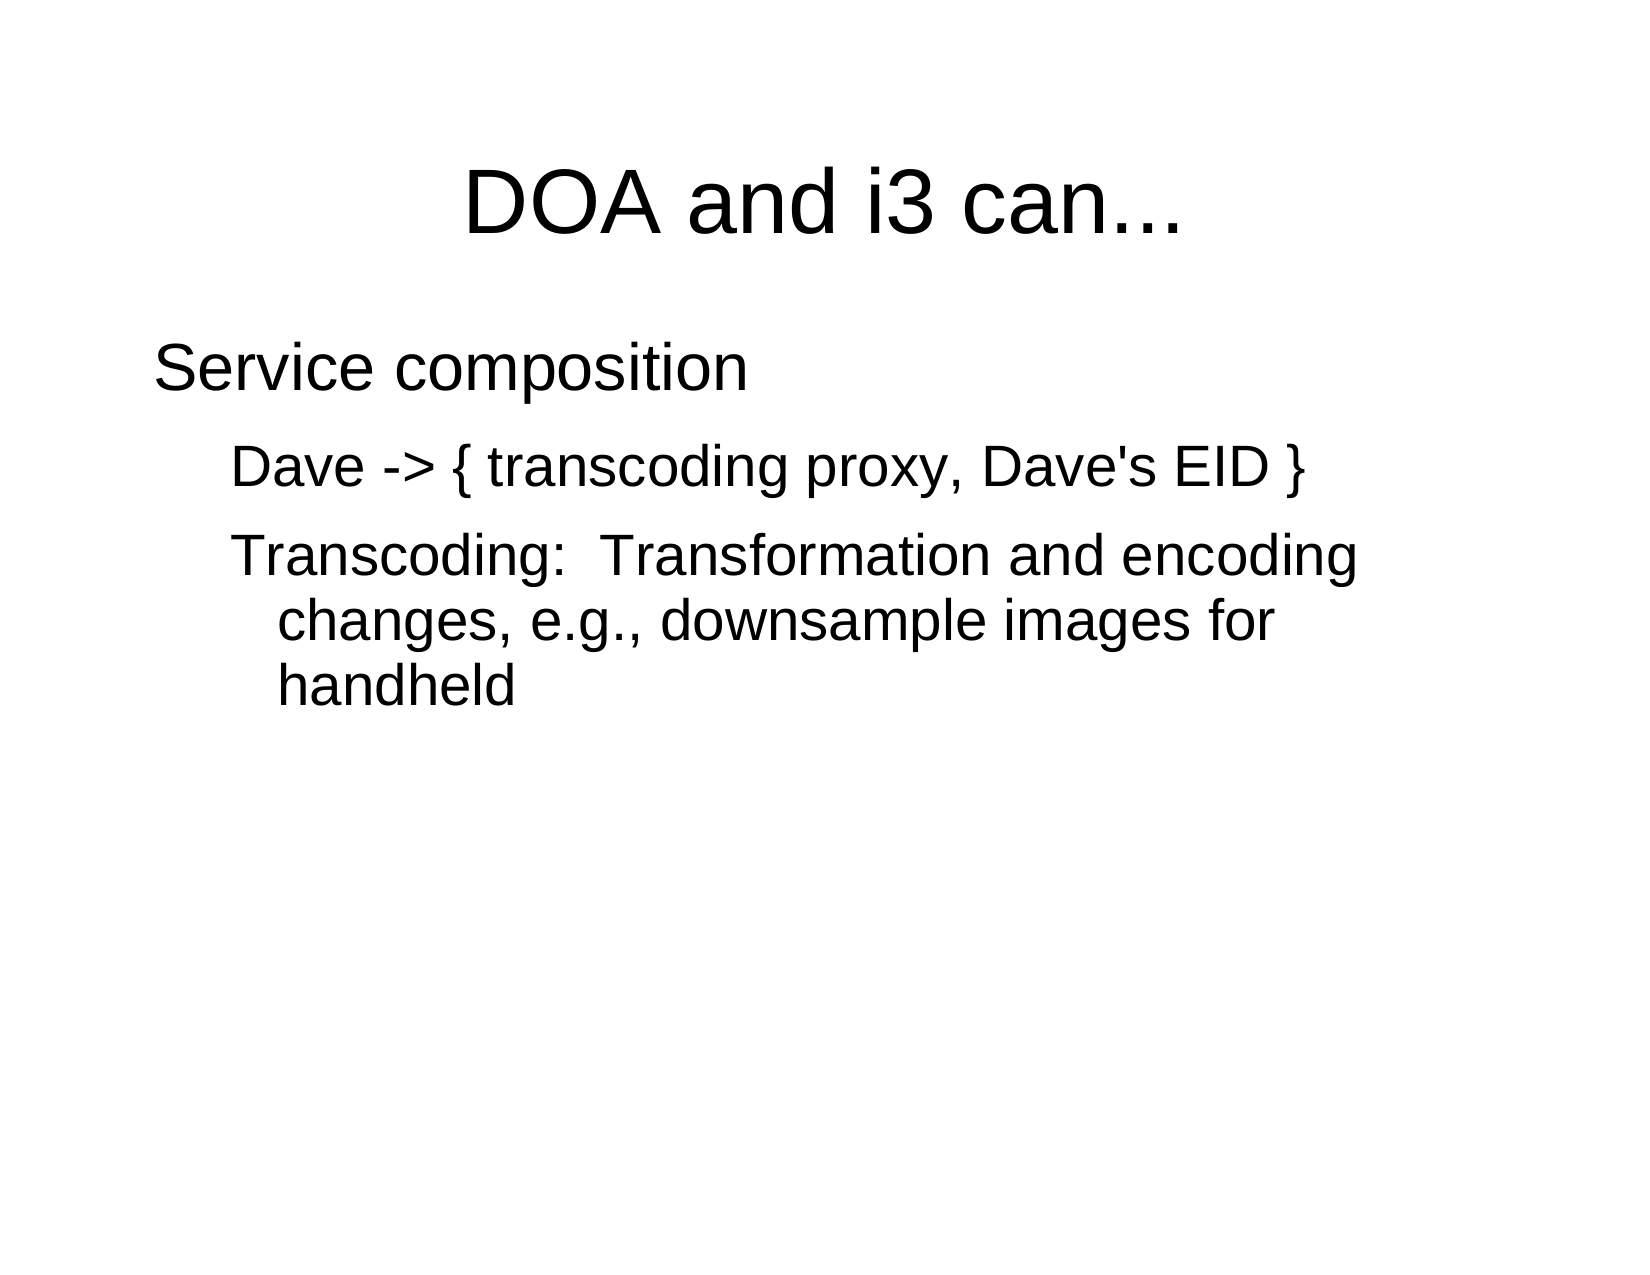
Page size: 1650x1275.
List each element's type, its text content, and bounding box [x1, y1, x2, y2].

list Service composition Dave -> { transcoding proxy, Dave's EID } Transcoding: Transformation and encoding changes, e.g., downsample images for handheld [135, 329, 1515, 1079]
title DOA and i3 can... [135, 112, 1515, 291]
